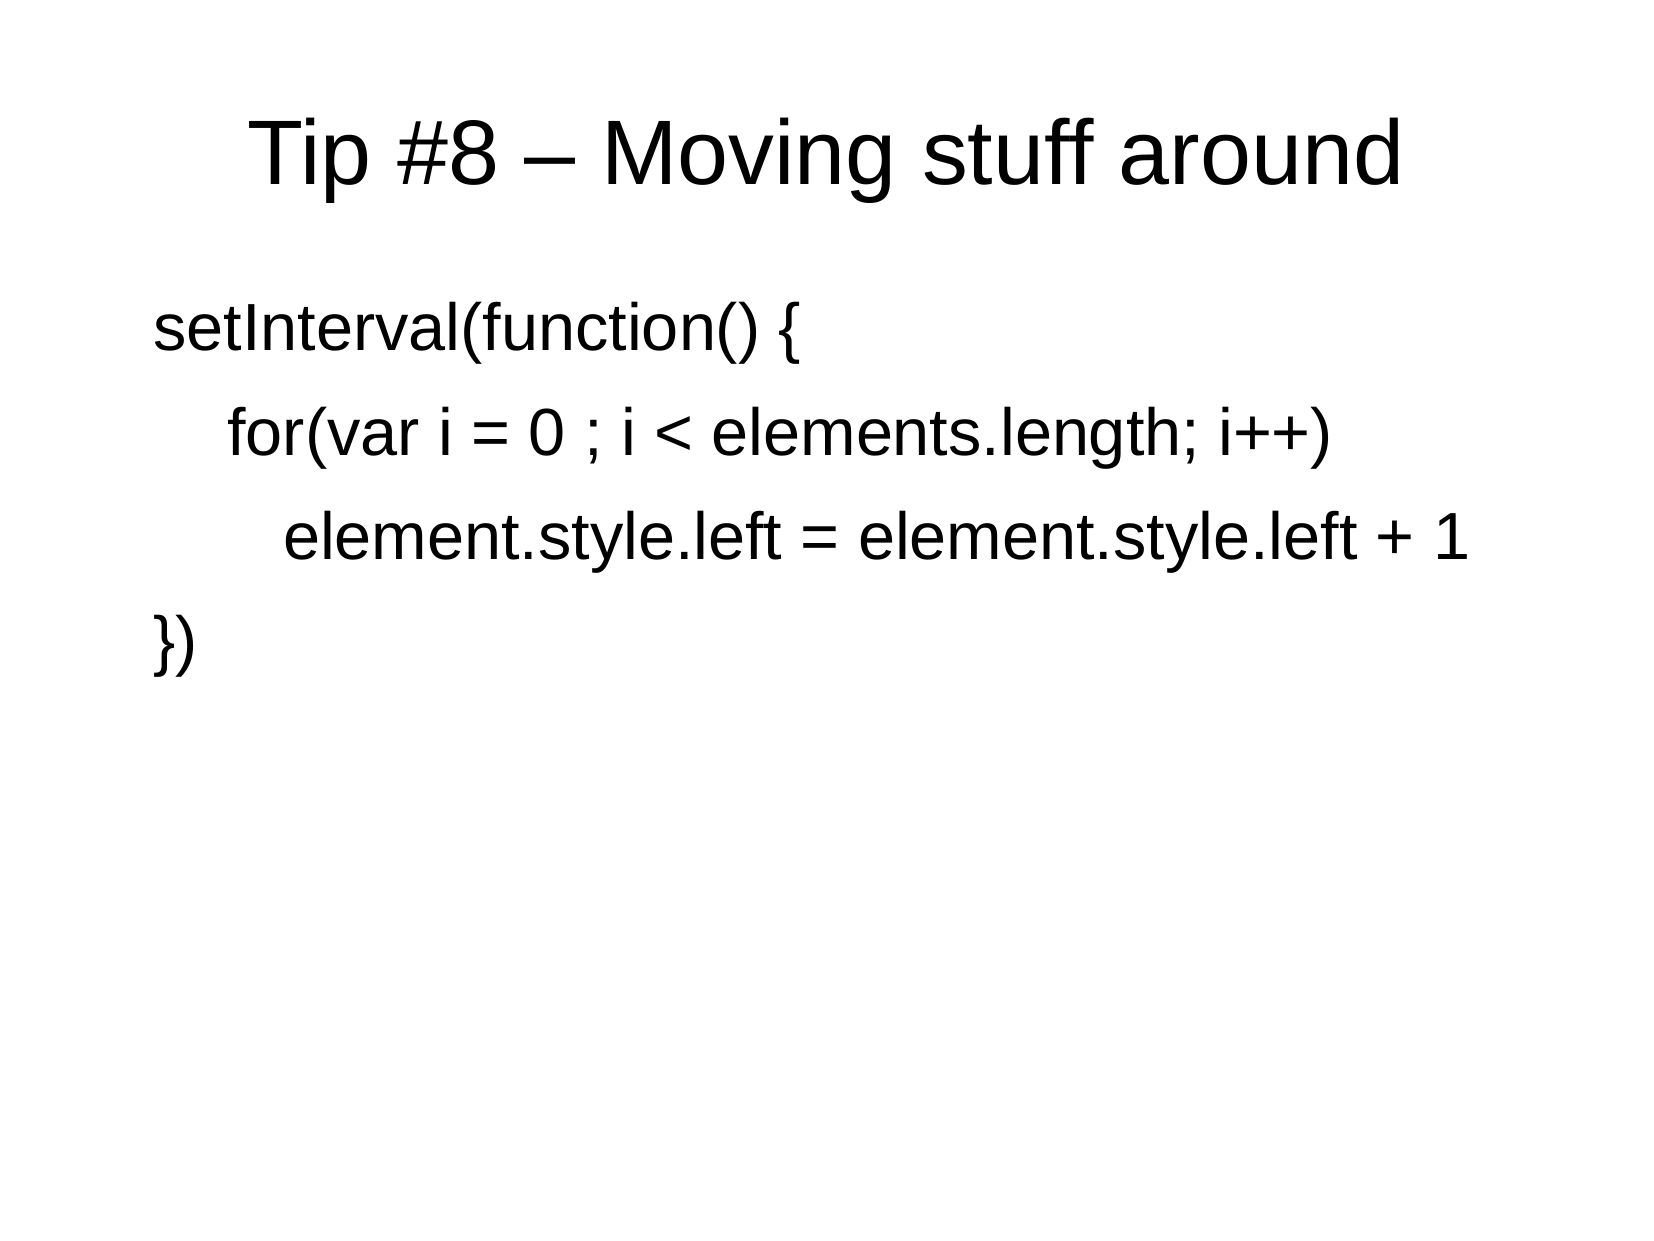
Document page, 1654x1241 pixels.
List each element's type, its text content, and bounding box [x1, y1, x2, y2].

list setInterval(function() { for(var i = 0 ; i < elements.length; i++) element.style.left = element.style.left + 1 }) [82, 290, 1538, 1010]
title Tip #8 – Moving stuff around [82, 49, 1571, 257]
